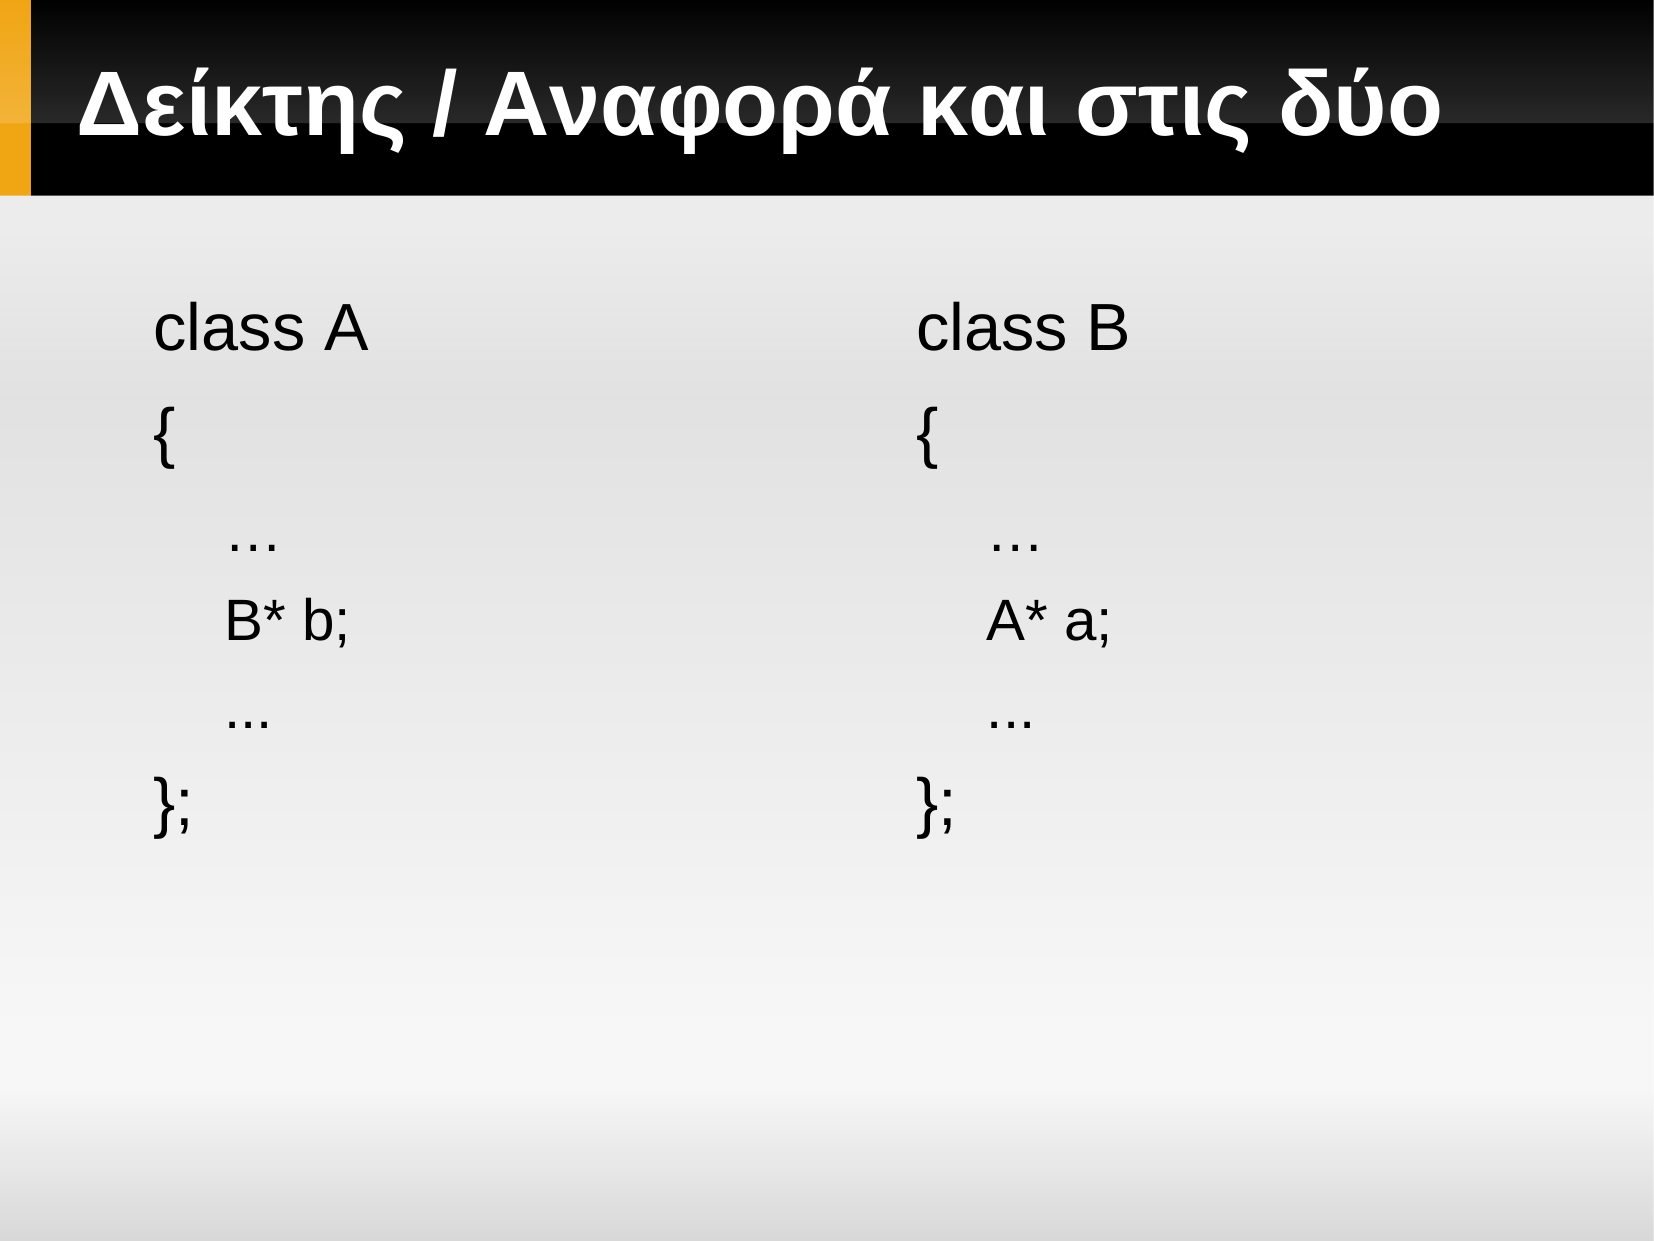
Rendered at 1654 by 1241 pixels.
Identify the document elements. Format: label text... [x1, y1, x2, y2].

list class B { … A* a; ... }; [845, 290, 1572, 1094]
picture [0, 0, 1654, 1241]
list class A { … B* b; ... }; [82, 290, 809, 1109]
title Δείκτης / Αναφορά και στις δύο [76, 0, 1565, 208]
